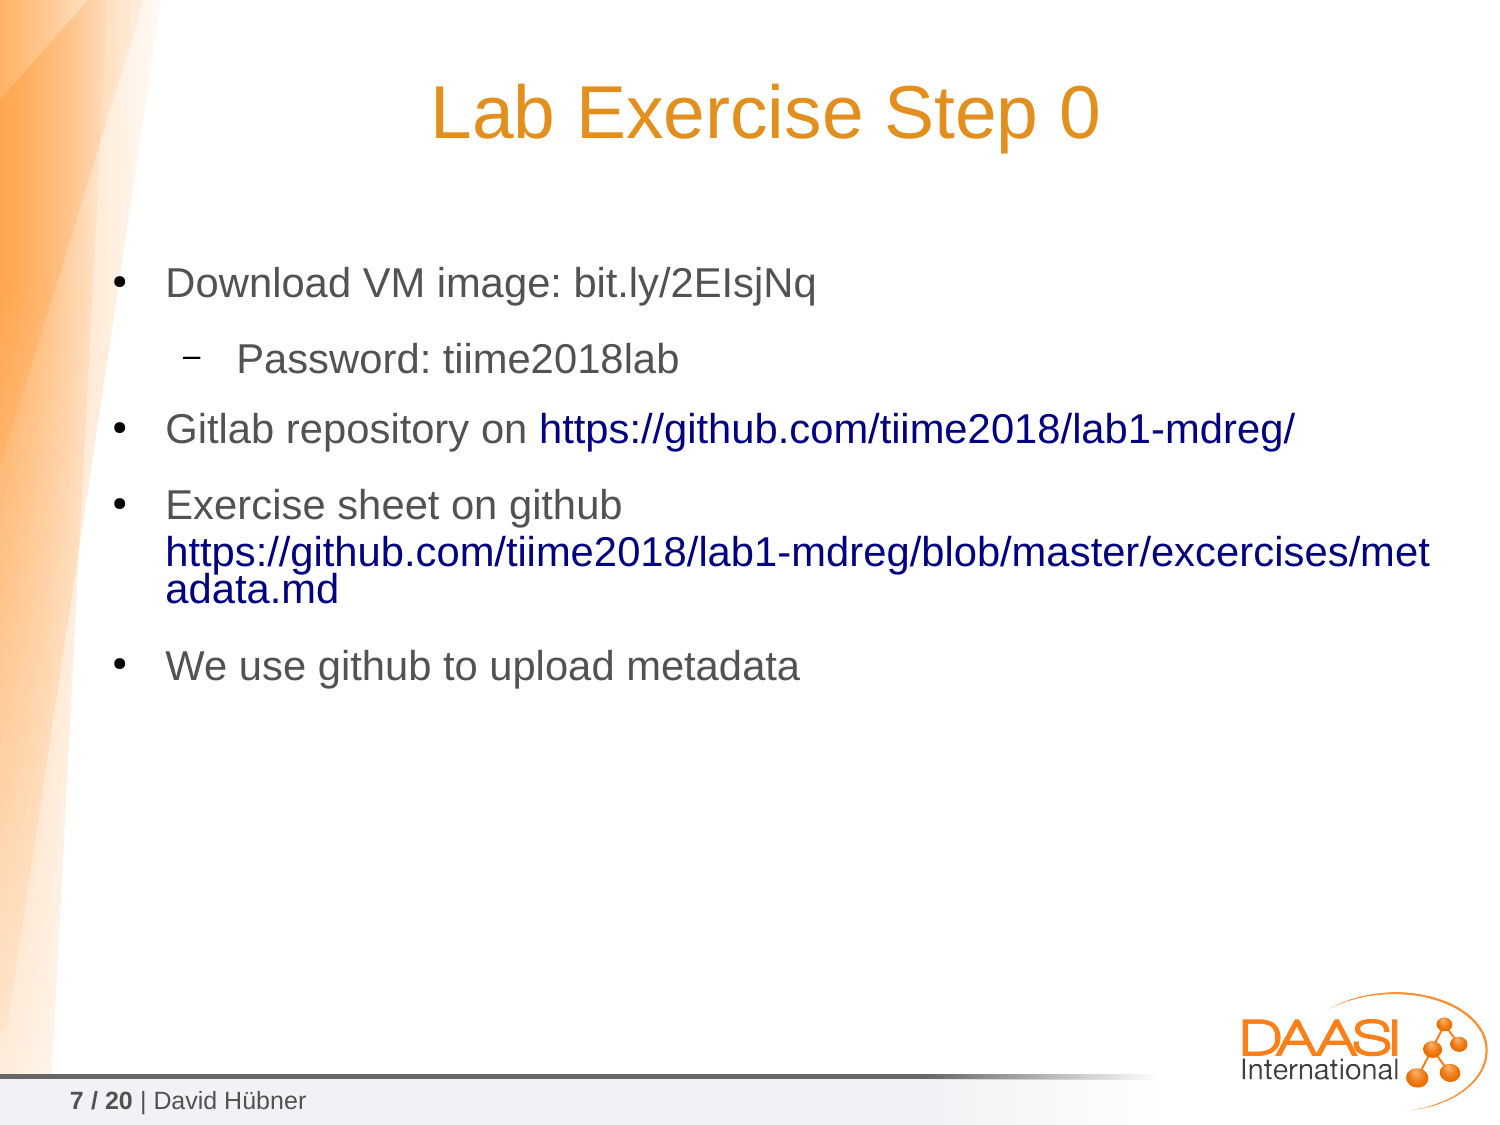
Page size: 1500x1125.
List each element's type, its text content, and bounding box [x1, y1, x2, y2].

picture [1240, 992, 1500, 1111]
title Lab Exercise Step 0 [91, 48, 1441, 178]
list Download VM image: bit.ly/2EIsjNq Password: tiime2018lab Gitlab repository on https://github.com/tiime2018/lab1-mdreg/ Exercise sheet on githubhttps://github.com/tiime2018/lab1-mdreg/blob/master/excercises/metadata.md We use github to upload metadata [94, 259, 1441, 945]
